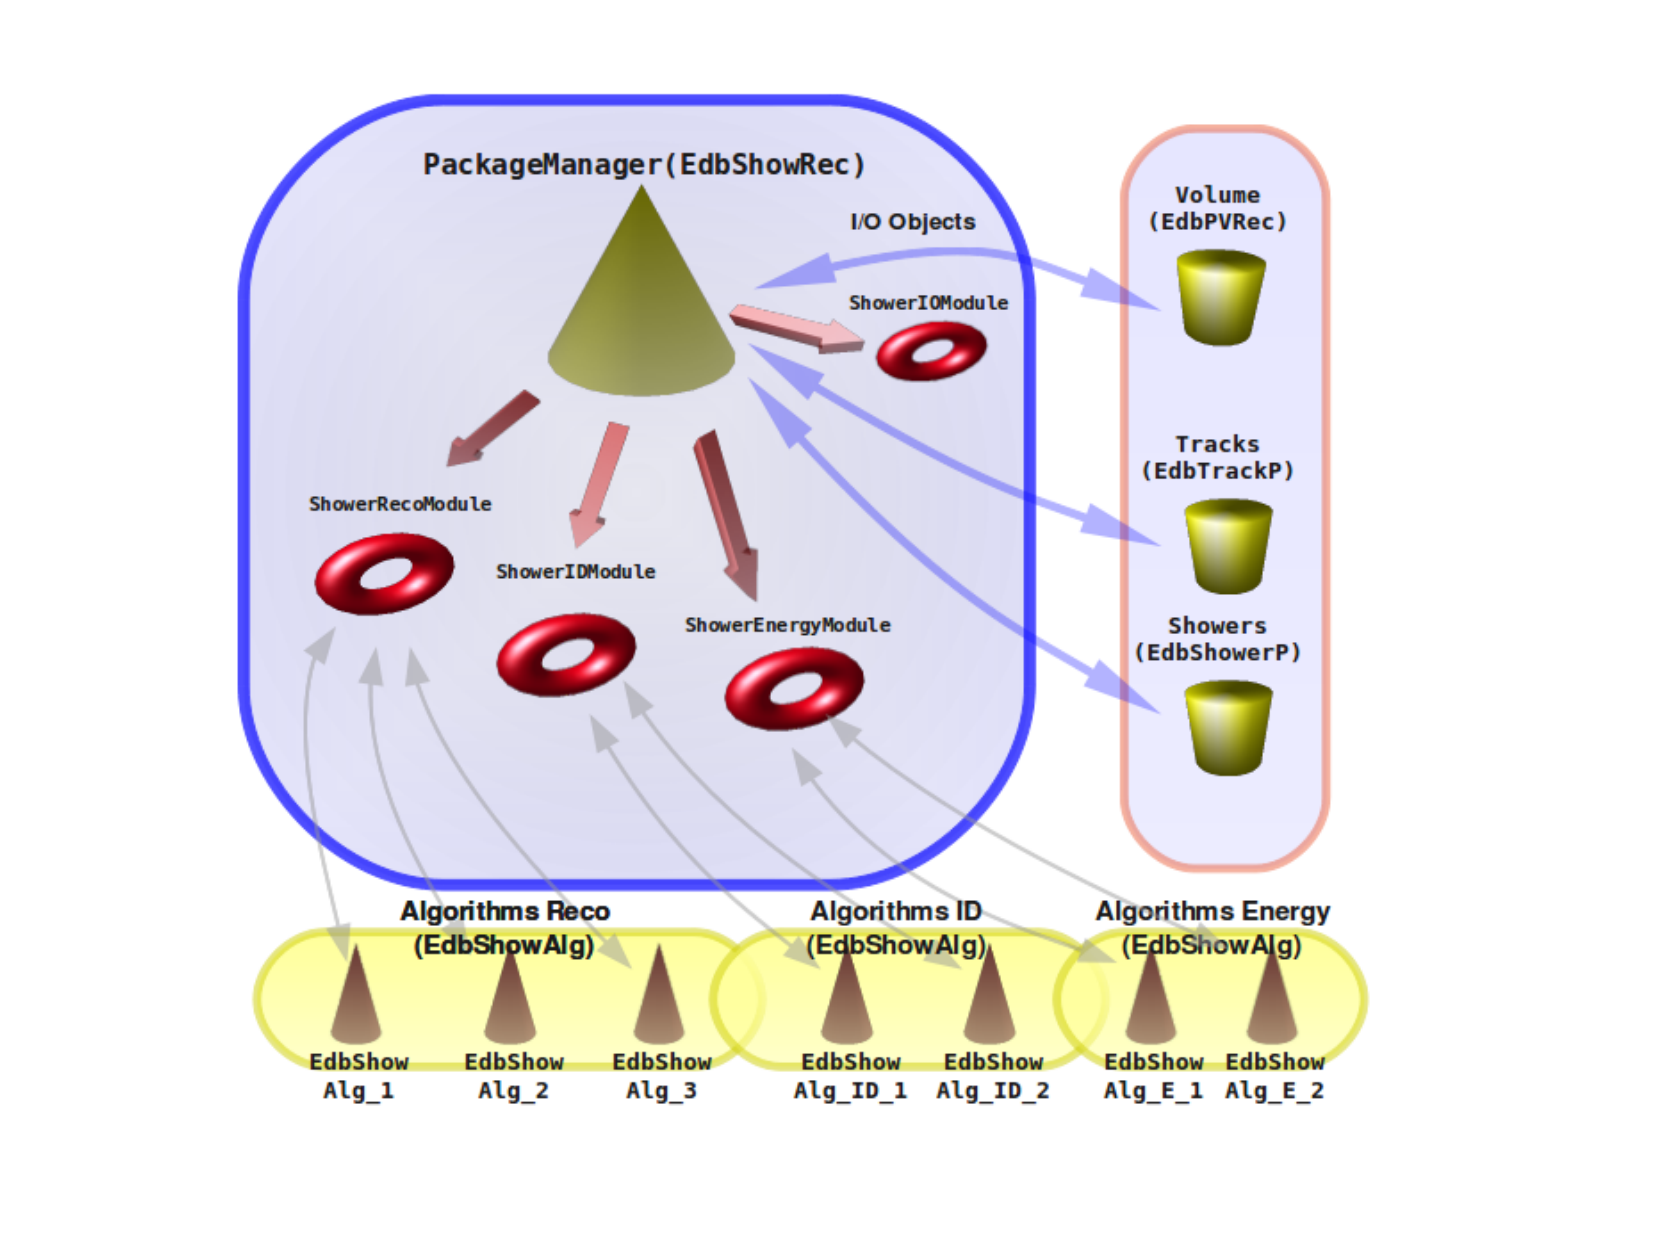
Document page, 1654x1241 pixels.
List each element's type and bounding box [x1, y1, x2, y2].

picture [206, 75, 1418, 1152]
